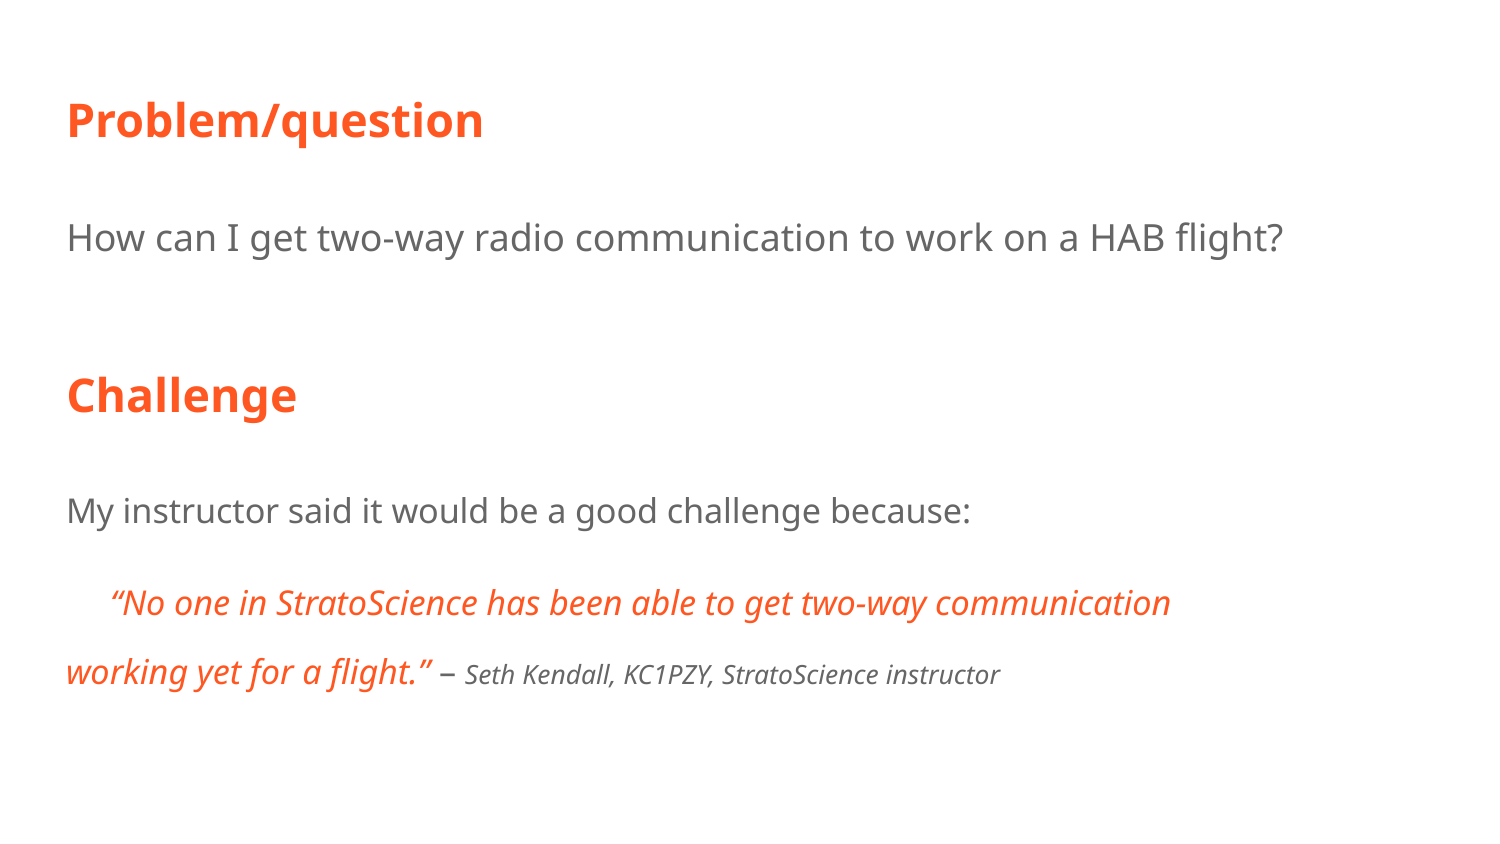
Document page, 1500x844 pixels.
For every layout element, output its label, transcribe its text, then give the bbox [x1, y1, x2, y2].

title Challenge [51, 348, 1449, 443]
title Problem/question [51, 72, 1449, 167]
list How can I get two-way radio communication to work on a HAB flight? [51, 171, 1313, 320]
list My instructor said it would be a good challenge because: “No one in StratoScience has been able to get two-way communication working yet for a flight.” – Seth Kendall, KC1PZY, StratoScience instructor [51, 448, 1313, 711]
